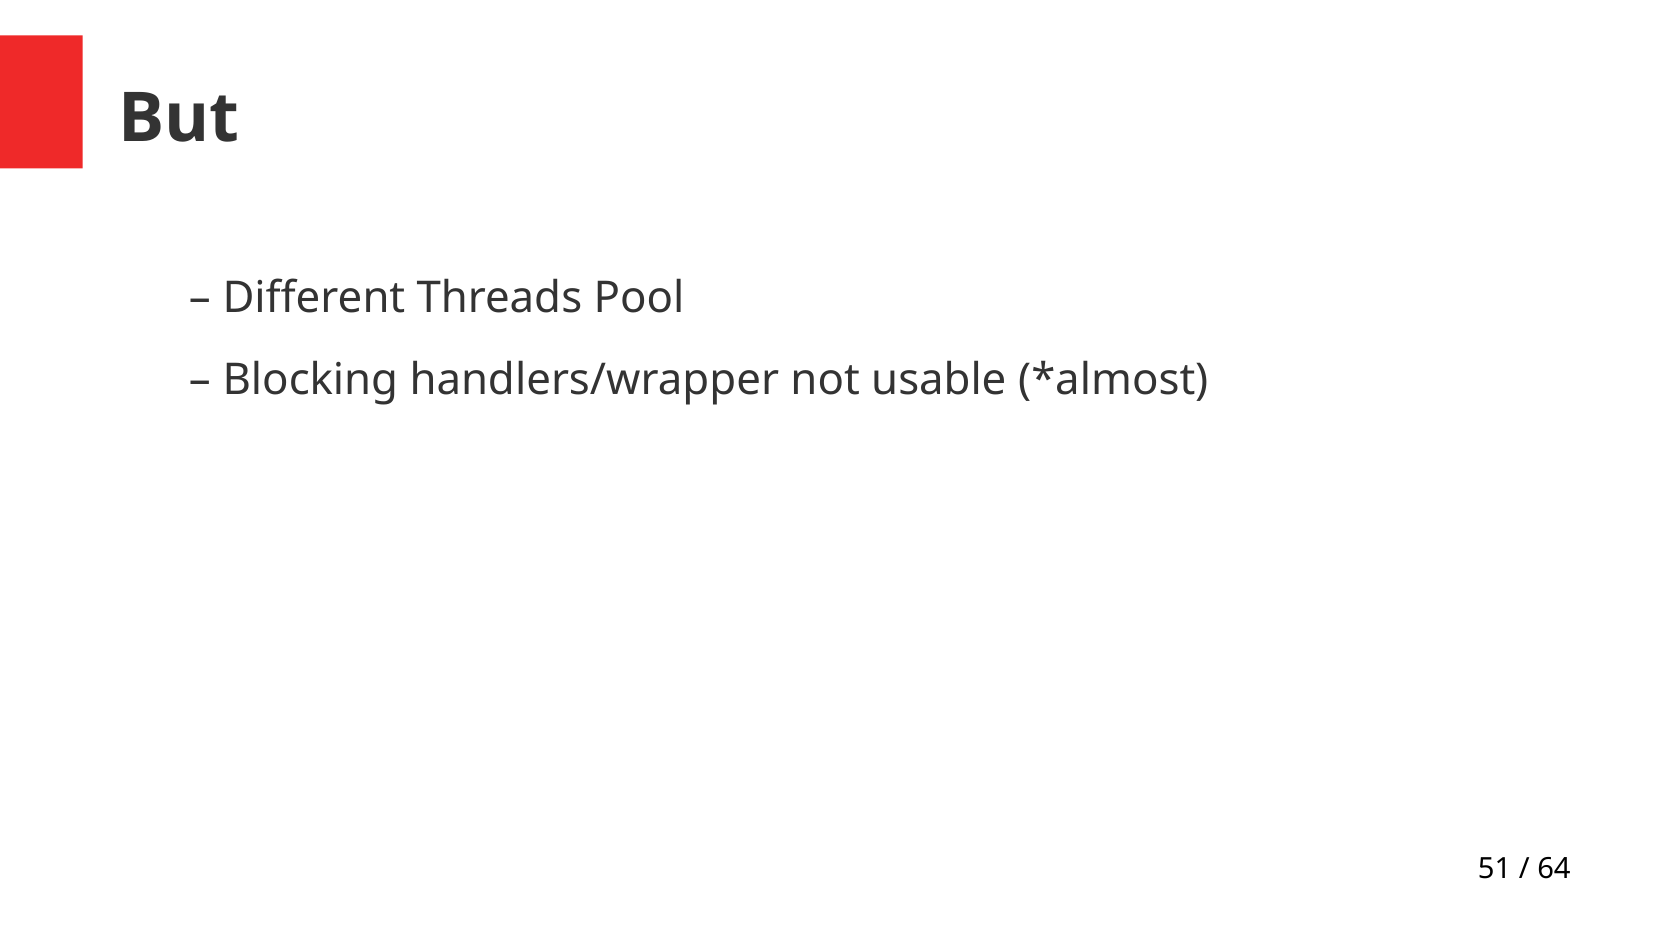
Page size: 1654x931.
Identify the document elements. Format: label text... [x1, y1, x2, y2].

title But [118, 37, 1571, 193]
list – Different Threads Pool – Blocking handlers/wrapper not usable (*almost) [118, 265, 1536, 806]
